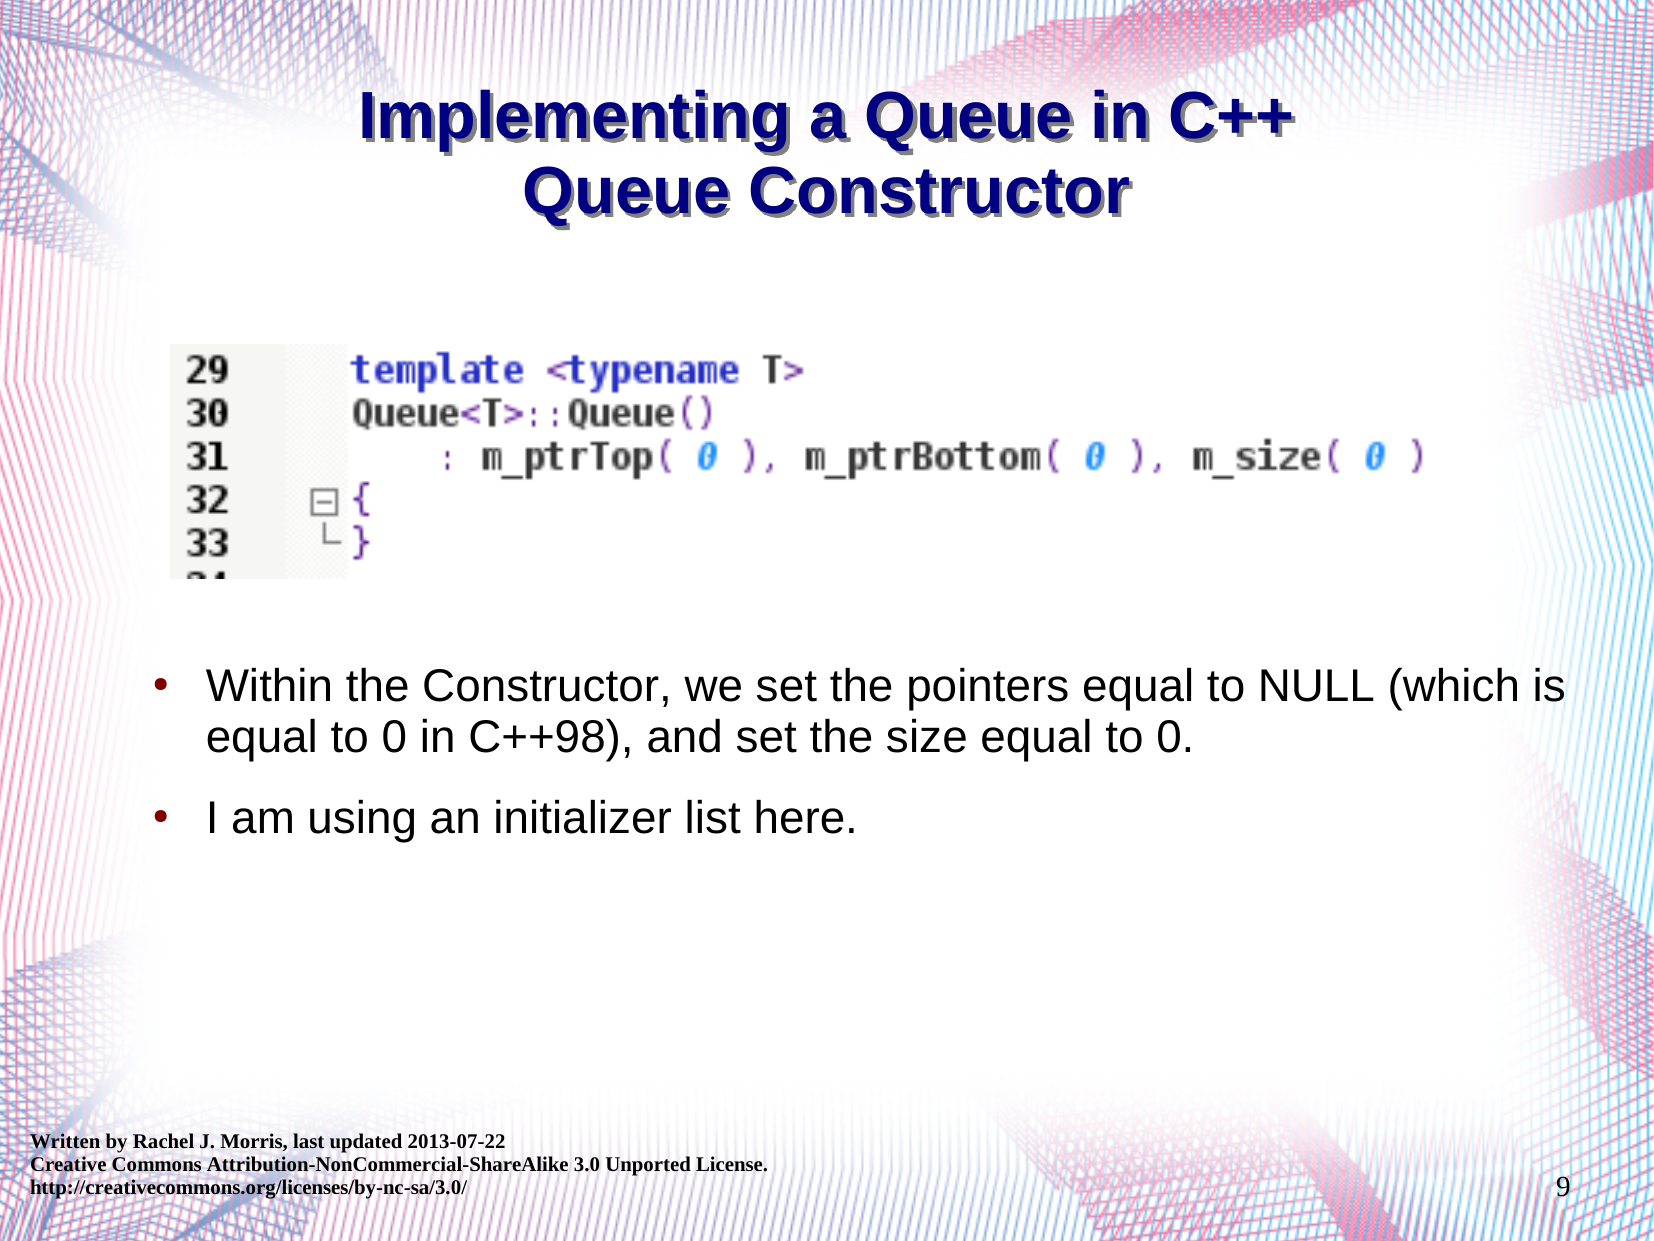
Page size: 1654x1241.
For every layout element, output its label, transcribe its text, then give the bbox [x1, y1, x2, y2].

picture [0, 0, 1654, 1241]
list Within the Constructor, we set the pointers equal to NULL (which is equal to 0 in C++98), and set the size equal to 0. I am using an initializer list here. [135, 660, 1571, 1010]
title Implementing a Queue in C++ Queue Constructor [82, 49, 1571, 257]
